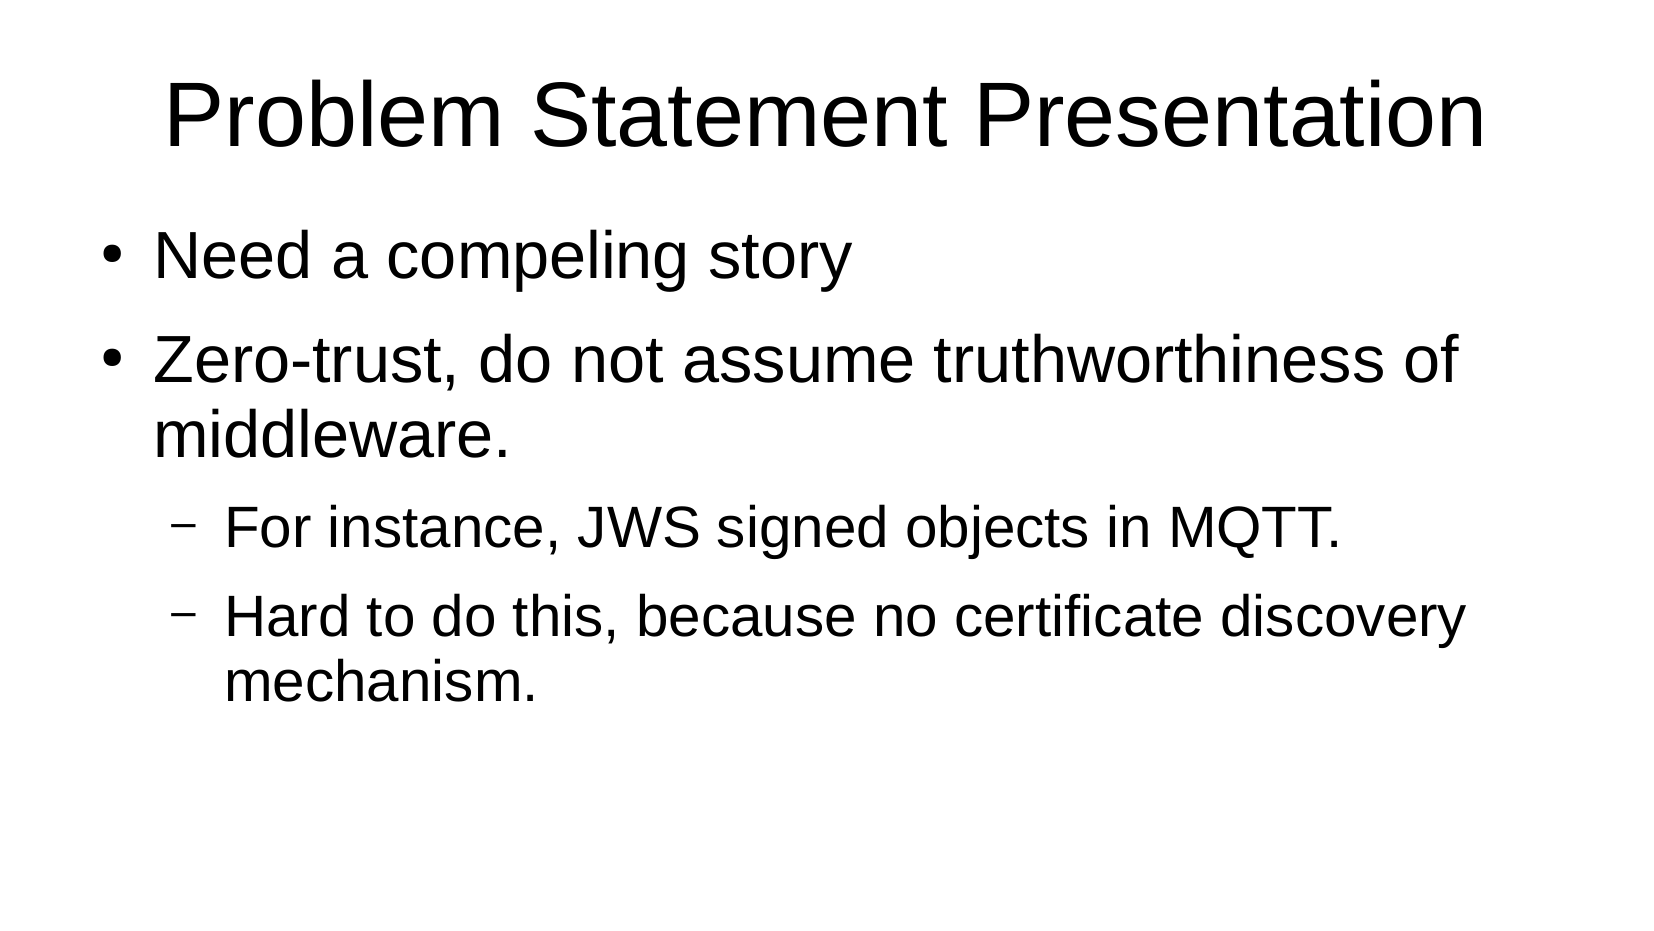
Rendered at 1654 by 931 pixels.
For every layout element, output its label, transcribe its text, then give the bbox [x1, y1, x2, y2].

list Need a compeling story Zero-trust, do not assume truthworthiness of middleware. For instance, JWS signed objects in MQTT. Hard to do this, because no certificate discovery mechanism. [82, 217, 1571, 758]
title Problem Statement Presentation [82, 37, 1571, 193]
